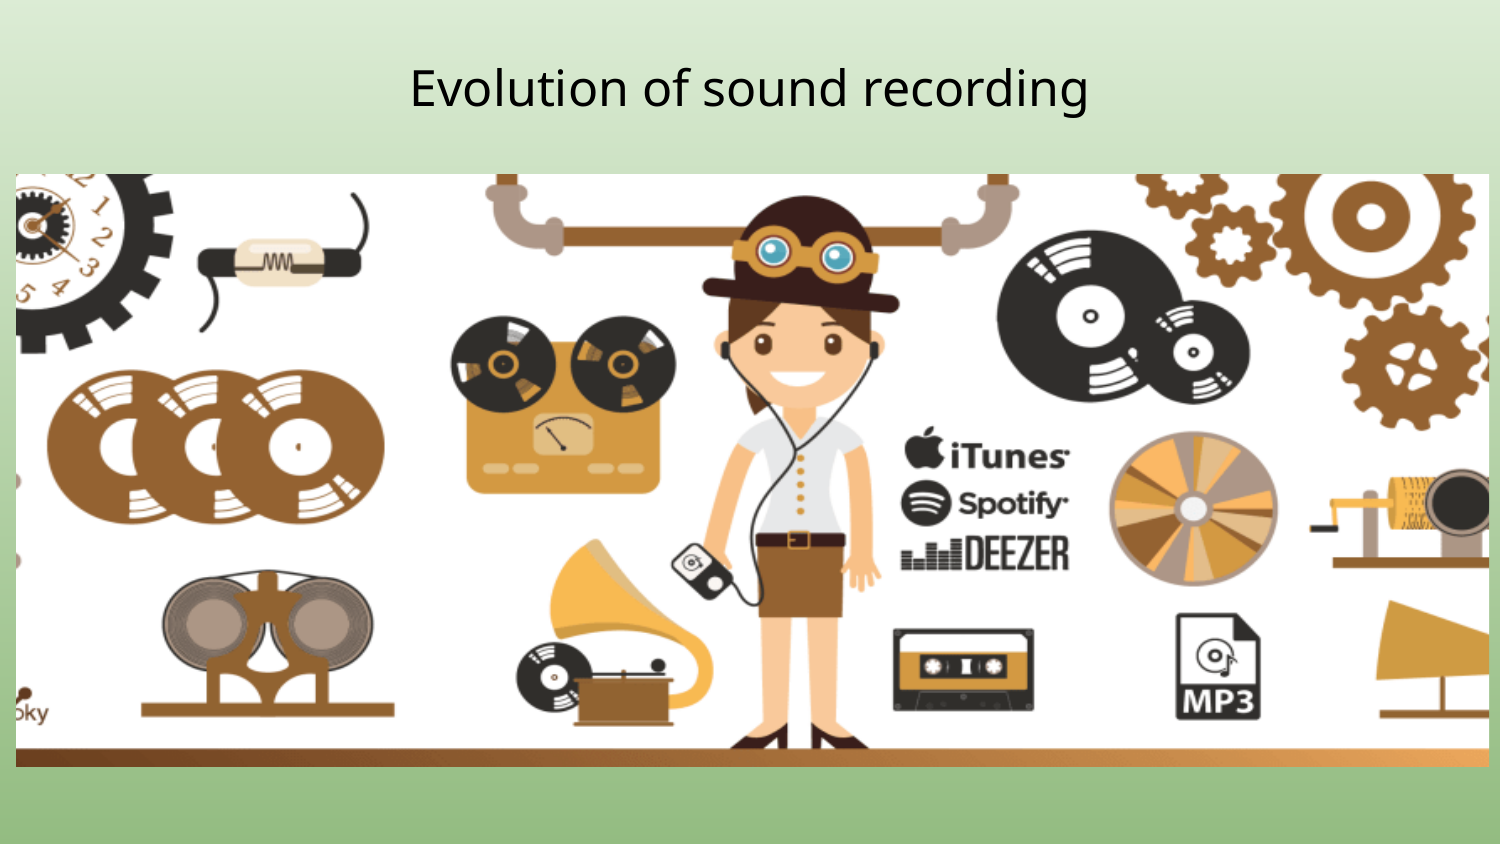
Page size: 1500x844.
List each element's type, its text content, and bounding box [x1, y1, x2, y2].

picture [16, 174, 1490, 767]
text_box Evolution of sound recording [234, 41, 1266, 132]
